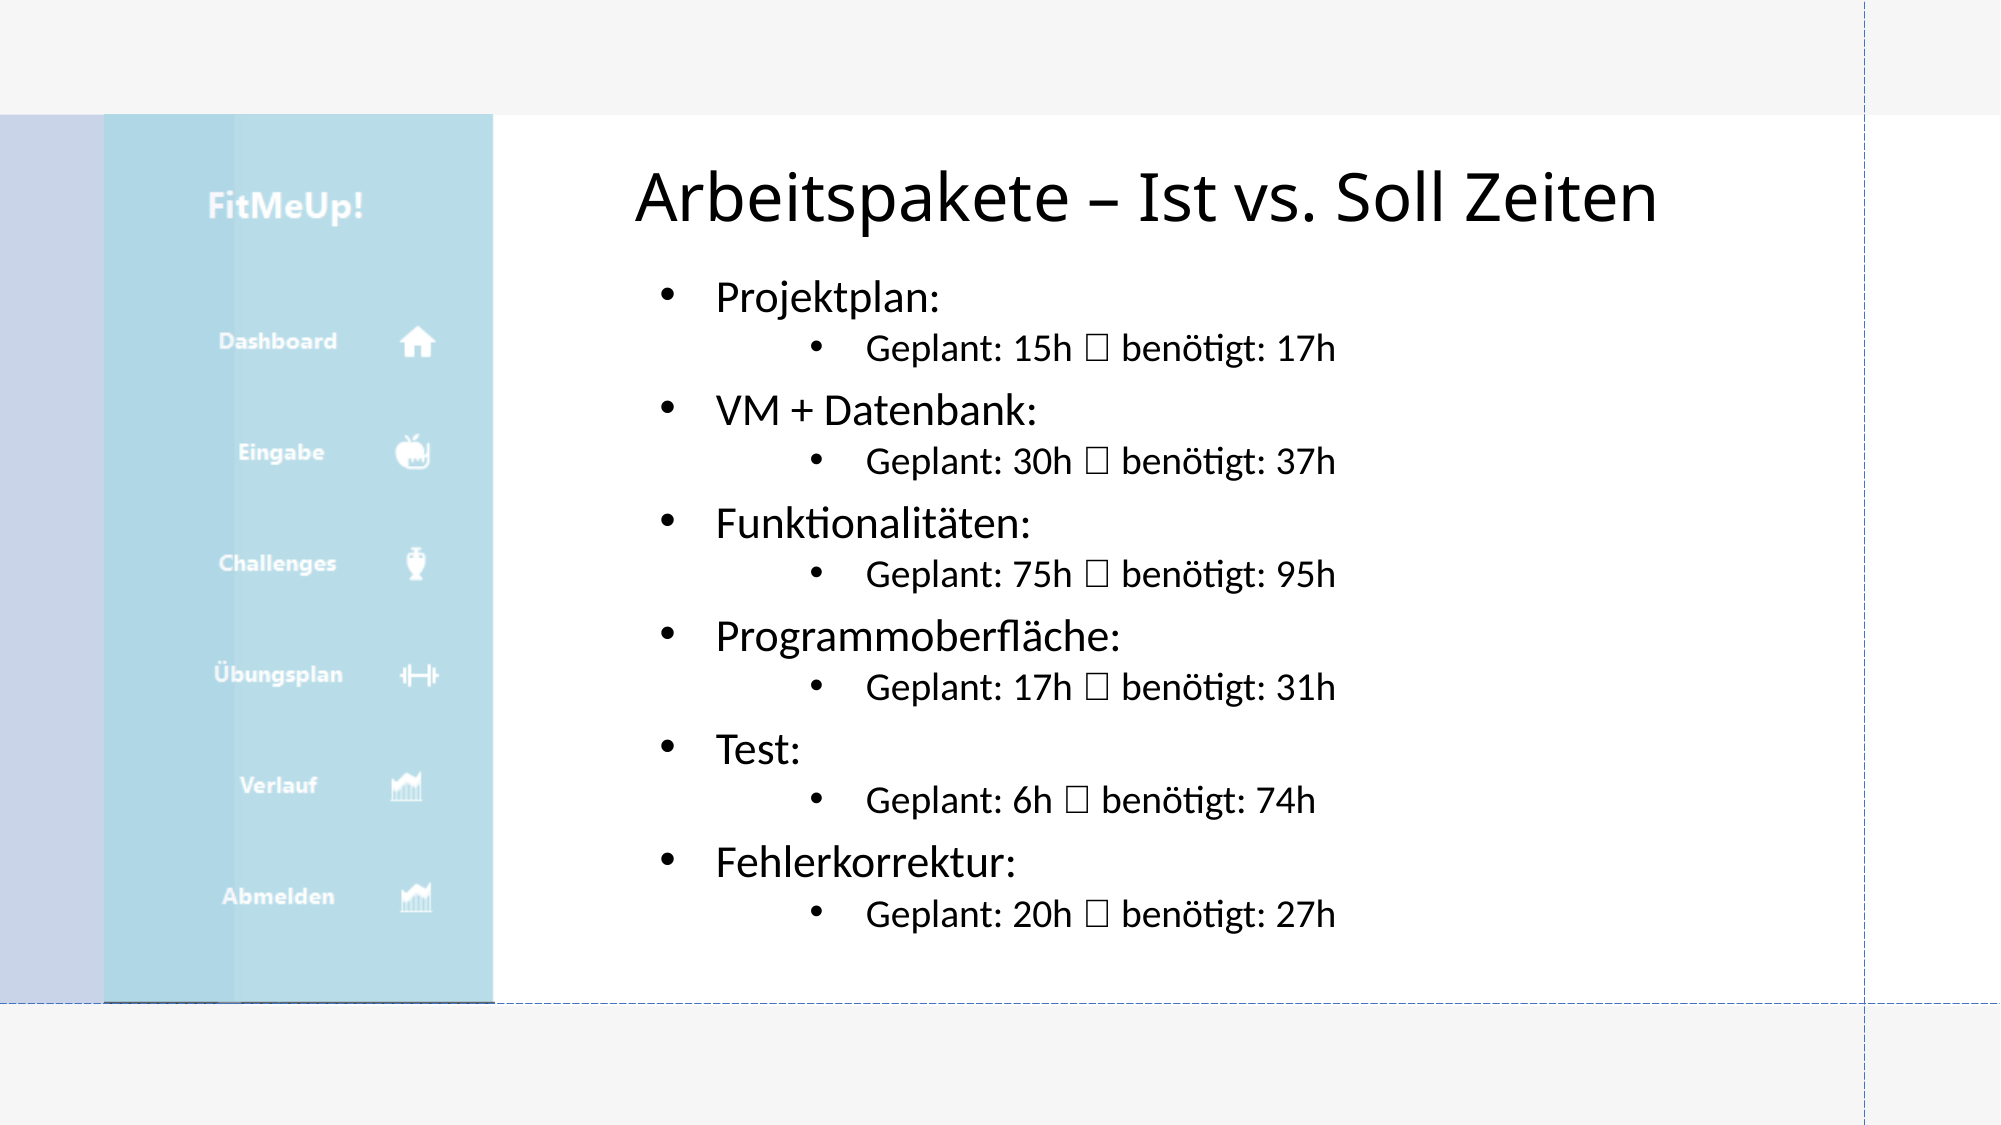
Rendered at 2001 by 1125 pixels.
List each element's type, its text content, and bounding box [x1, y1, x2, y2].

text_box [0, 0, 2000, 1125]
picture [104, 114, 495, 1004]
subtitle Projektplan: Geplant: 15h  benötigt: 17h VM + Datenbank: Geplant: 30h  benötigt: 37h Funktionalitäten: Geplant: 75h  benötigt: 95h Programmoberfläche: Geplant: 17h  benötigt: 31h Test: Geplant: 6h  benötigt: 74h Fehlerkorrektur: Geplant: 20h  benötigt: 27h [644, 269, 1815, 978]
title Arbeitspakete – Ist vs. Soll Zeiten [620, 88, 1693, 244]
